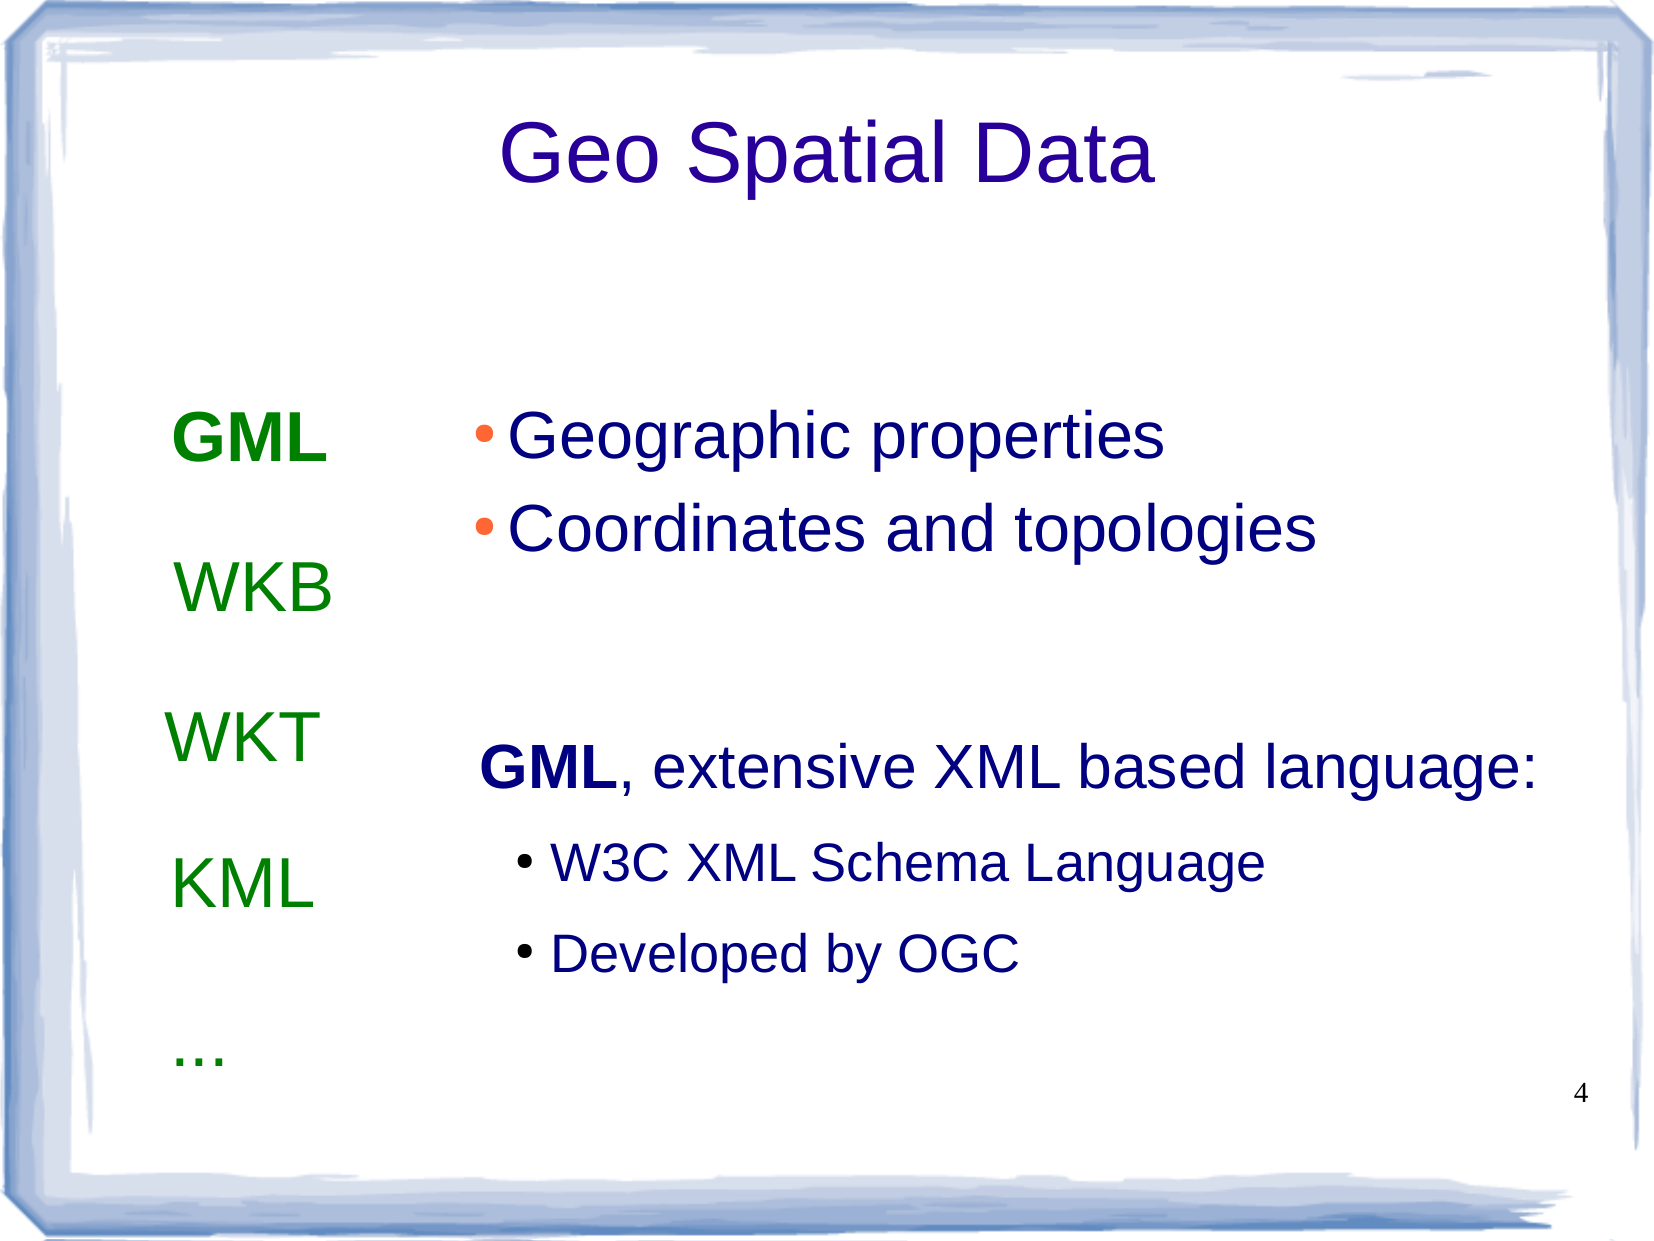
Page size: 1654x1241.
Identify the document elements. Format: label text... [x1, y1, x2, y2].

text_box GML, extensive XML based language: W3C XML Schema Language Developed by OGC [465, 690, 1555, 957]
list Geographic properties Coordinates and topologies [118, 324, 1571, 1045]
text_box KML ... [155, 1045, 441, 1089]
title Geo Spatial Data [82, 49, 1571, 257]
picture [0, 0, 1654, 1241]
